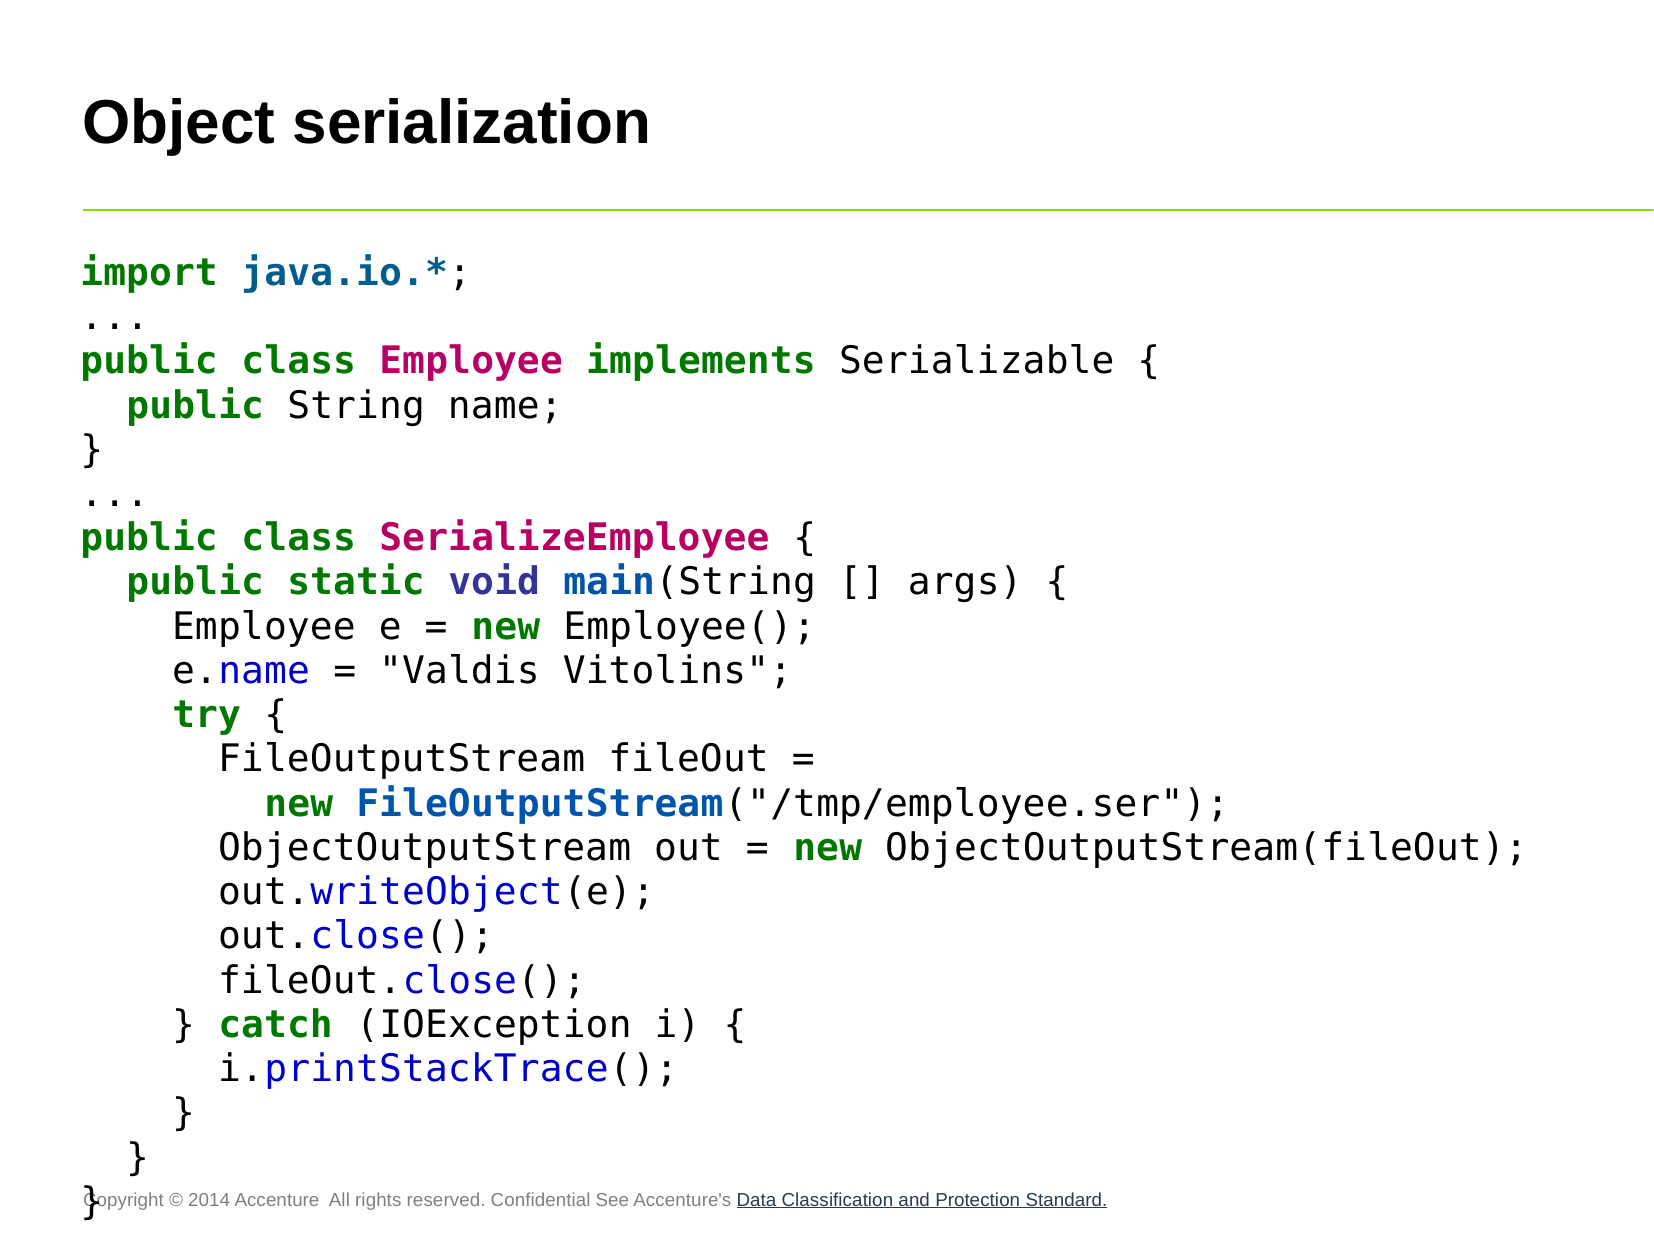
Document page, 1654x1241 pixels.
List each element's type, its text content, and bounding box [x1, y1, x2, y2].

list import java.io.*; ... public class Employee implements Serializable { public String name; } ... public class SerializeEmployee { public static void main(String [] args) { Employee e = new Employee(); e.name = "Valdis Vitolins"; try { FileOutputStream fileOut = new FileOutputStream("/tmp/employee.ser"); ObjectOutputStream out = new ObjectOutputStream(fileOut); out.writeObject(e); out.close(); fileOut.close(); } catch (IOException i) { i.printStackTrace(); } } } [80, 250, 1536, 1241]
title Object serialization [82, 49, 1571, 196]
